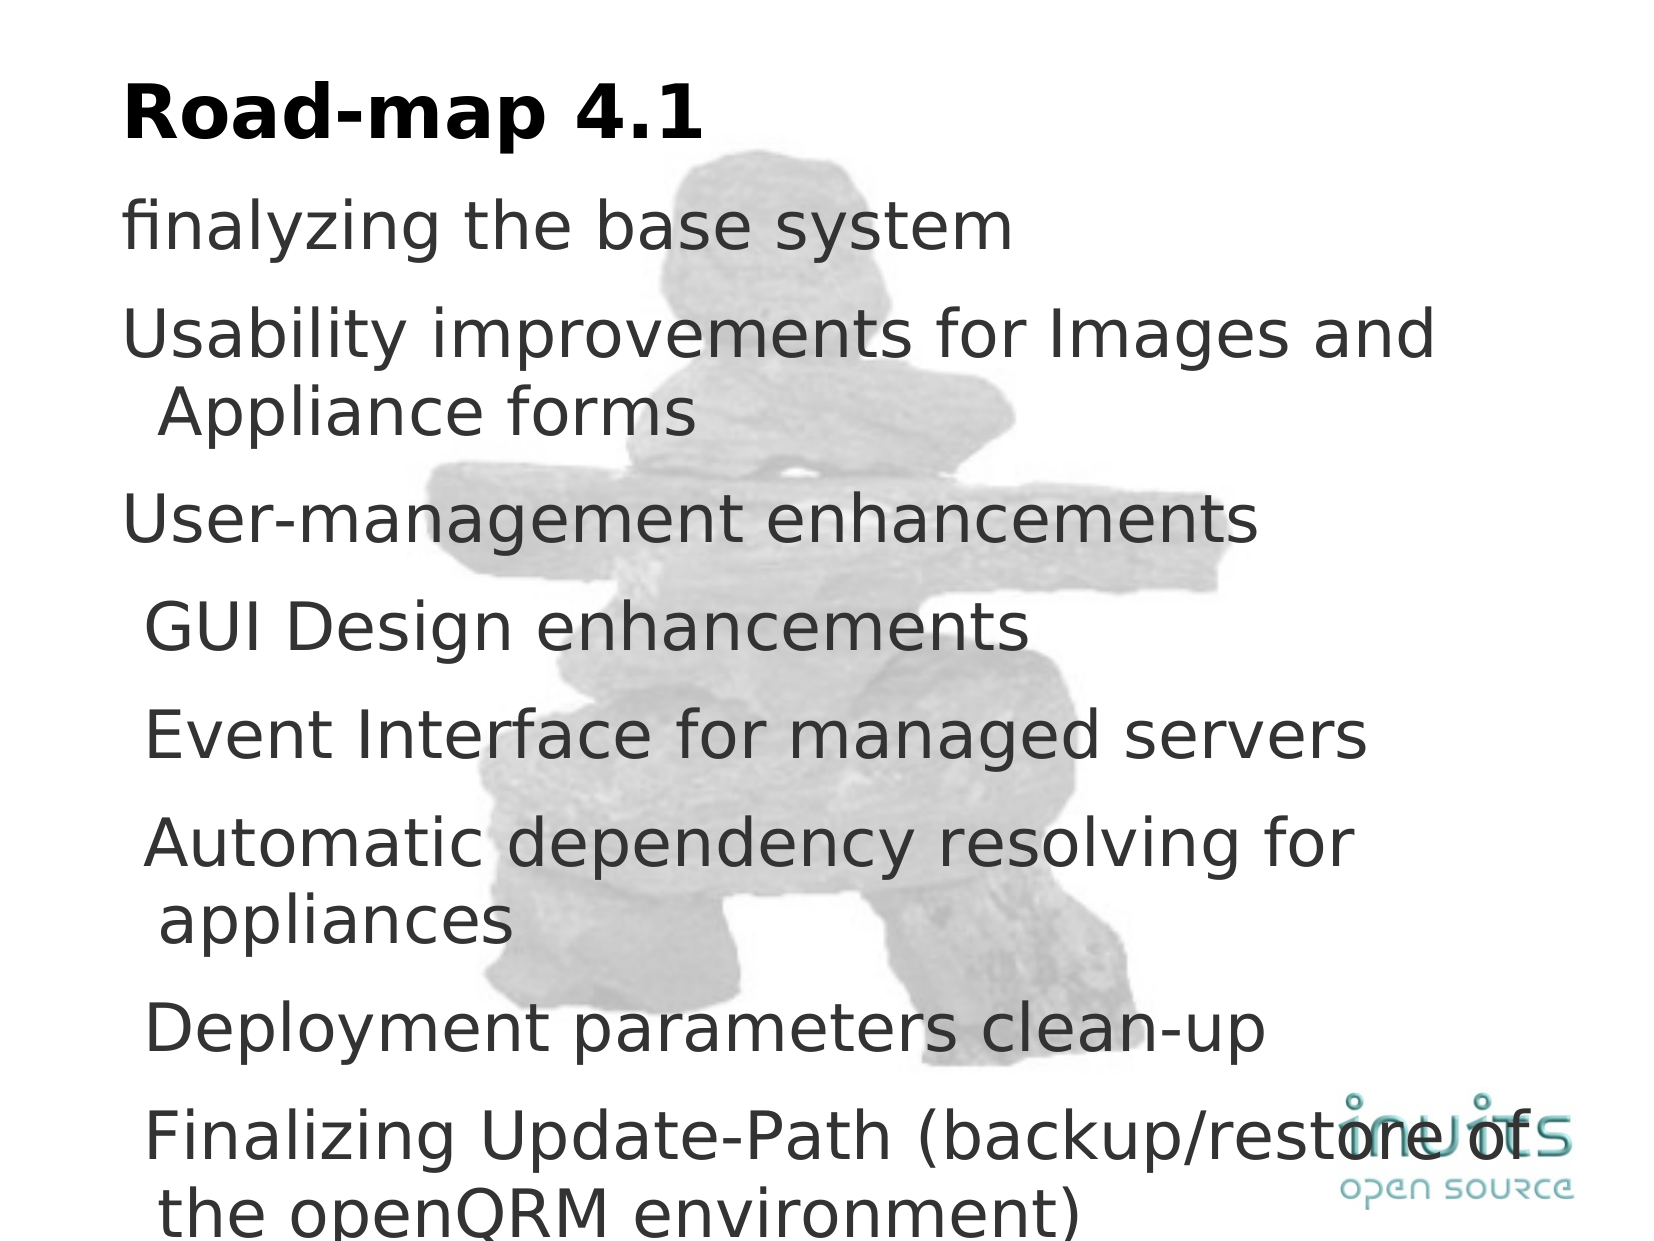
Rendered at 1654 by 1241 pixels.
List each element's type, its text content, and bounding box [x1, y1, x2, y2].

text_box finalyzing the base system Usability improvements for Images and Appliance forms User-management enhancements GUI Design enhancements Event Interface for managed servers Automatic dependency resolving for appliances Deployment parameters clean-up Finalizing Update-Path (backup/restore of the openQRM environment) [120, 187, 1607, 1241]
title Road-map 4.1 [121, 37, 1534, 187]
